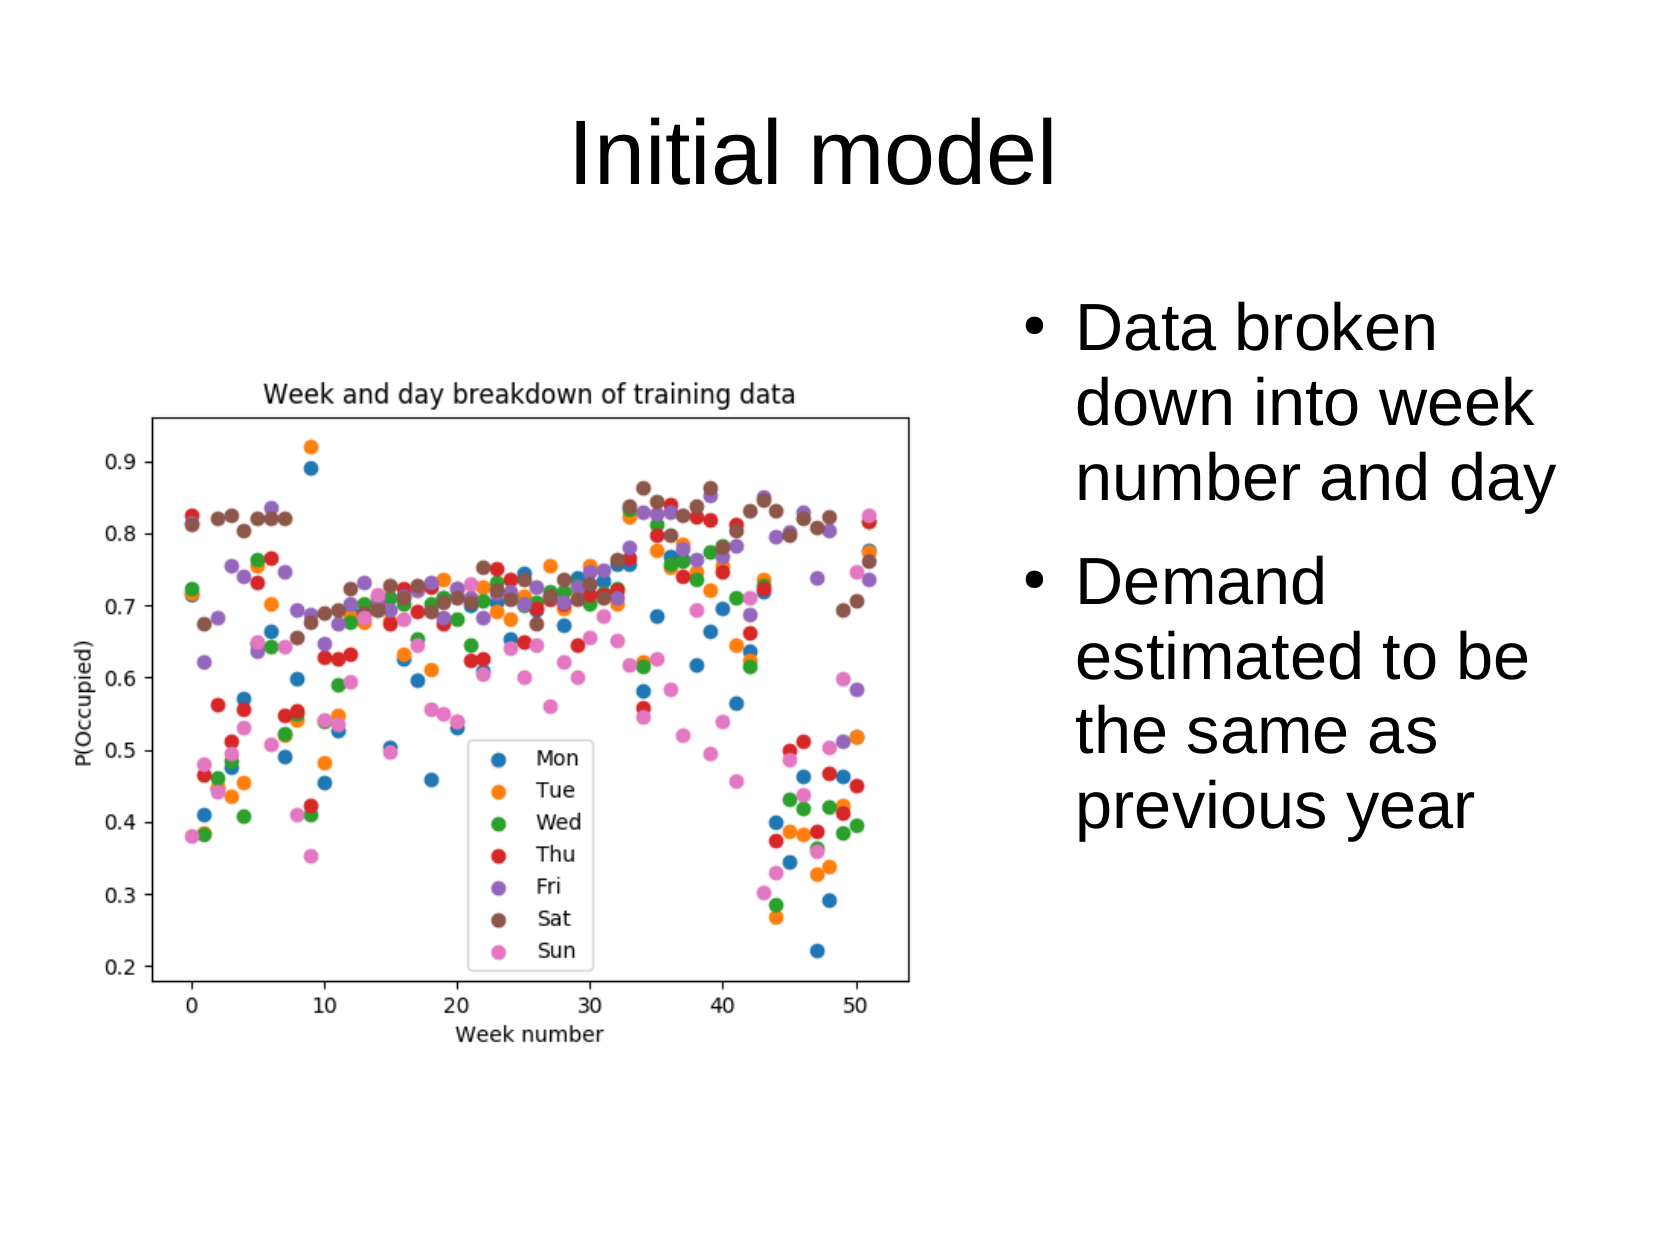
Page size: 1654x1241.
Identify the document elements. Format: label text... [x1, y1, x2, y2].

picture [30, 329, 1005, 1062]
title Initial model [82, 49, 1571, 257]
list Data broken down into week number and day Demand estimated to be the same as previous year [1005, 290, 1571, 1156]
